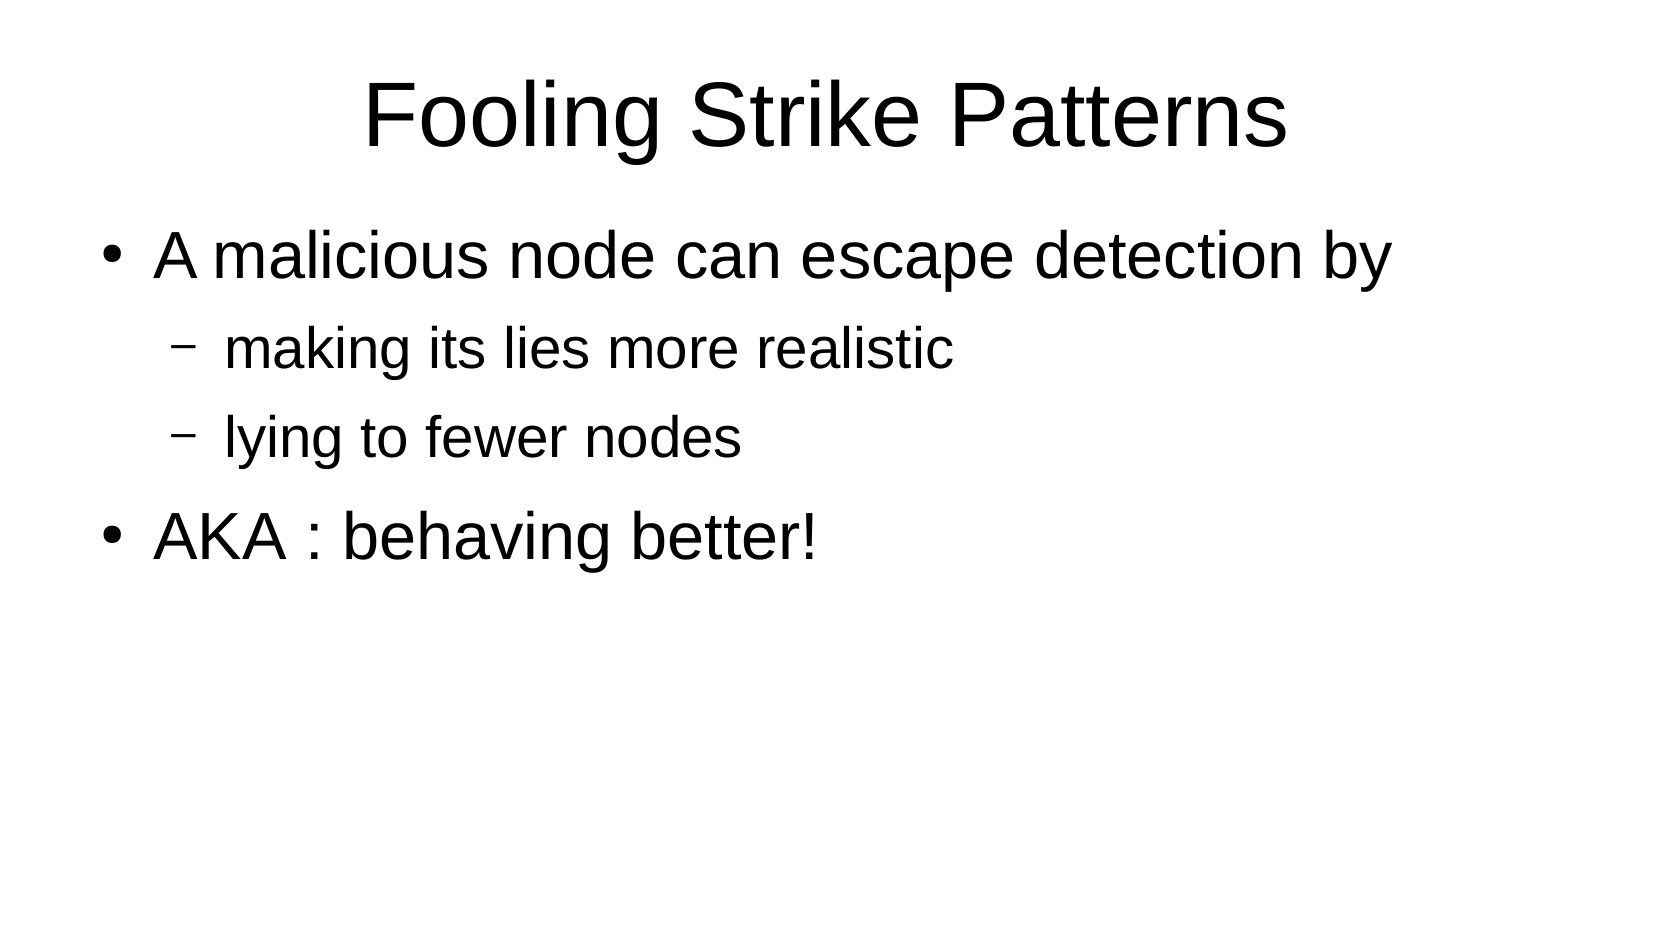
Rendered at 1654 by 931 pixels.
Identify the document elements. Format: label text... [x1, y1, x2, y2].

list A malicious node can escape detection by making its lies more realistic lying to fewer nodes AKA : behaving better! [82, 217, 1571, 758]
title Fooling Strike Patterns [82, 37, 1571, 193]
